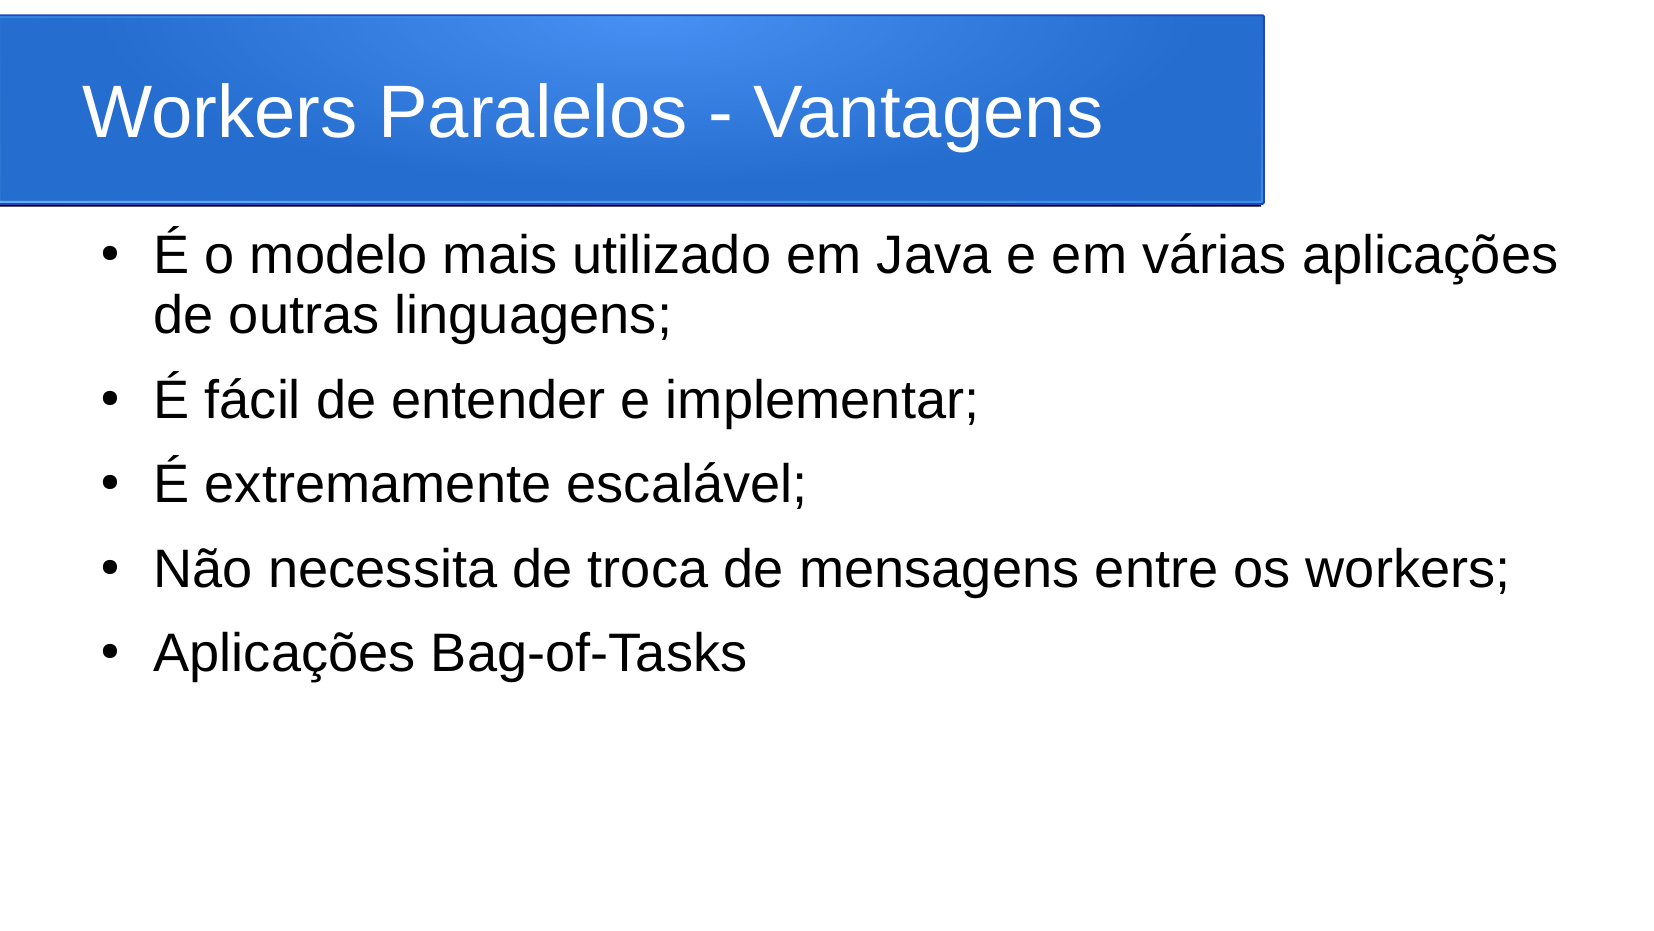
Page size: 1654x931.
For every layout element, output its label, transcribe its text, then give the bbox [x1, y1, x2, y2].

title Workers Paralelos - Vantagens [82, 35, 1235, 189]
list É o modelo mais utilizado em Java e em várias aplicações de outras linguagens; É fácil de entender e implementar; É extremamente escalável; Não necessita de troca de mensagens entre os workers; Aplicações Bag-of-Tasks [82, 224, 1571, 764]
